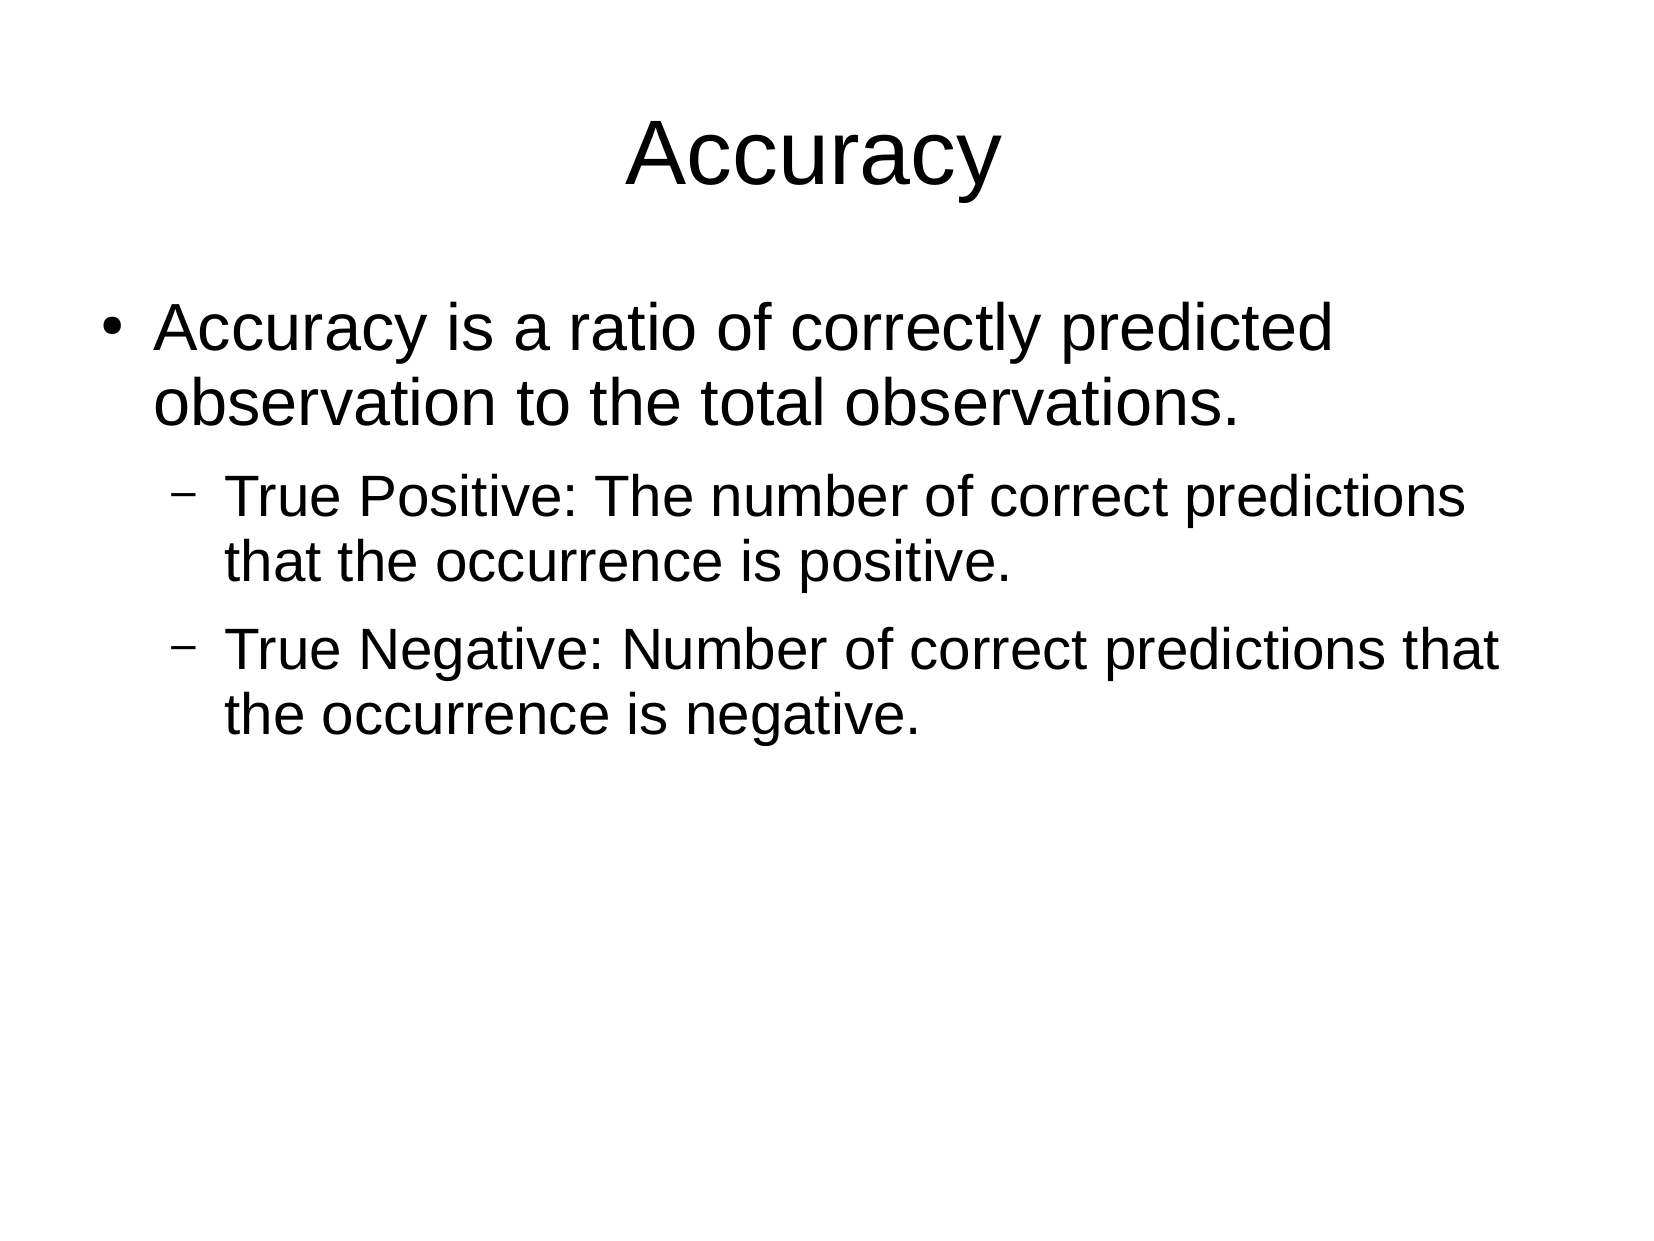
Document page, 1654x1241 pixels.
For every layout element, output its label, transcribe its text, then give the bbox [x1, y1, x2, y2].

title Accuracy [82, 49, 1571, 257]
list Accuracy is a ratio of correctly predicted observation to the total observations. True Positive: The number of correct predictions that the occurrence is positive. True Negative: Number of correct predictions that the occurrence is negative. [82, 290, 1571, 1010]
